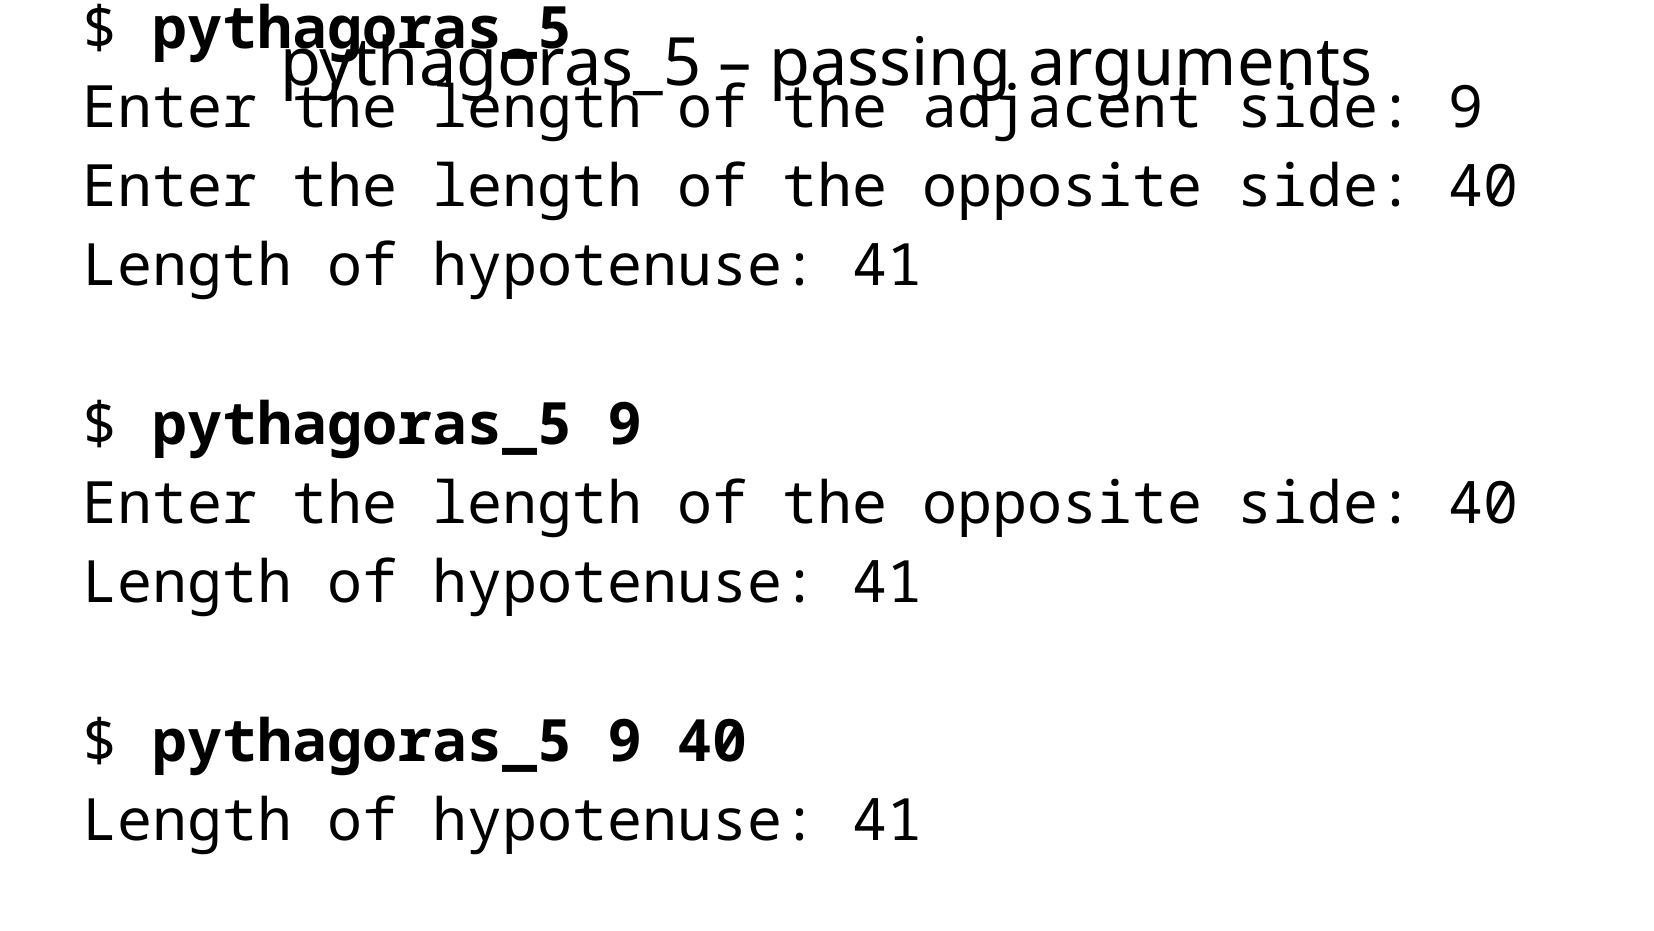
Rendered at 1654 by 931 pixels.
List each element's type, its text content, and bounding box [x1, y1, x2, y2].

title pythagoras_5 – passing arguments [82, 7, 1571, 113]
text_box $ pythagoras_5 Enter the length of the adjacent side: 9 Enter the length of the opposite side: 40 Length of hypotenuse: 41 $ pythagoras_5 9 Enter the length of the opposite side: 40 Length of hypotenuse: 41 $ pythagoras_5 9 40 Length of hypotenuse: 41 [82, 122, 1571, 880]
